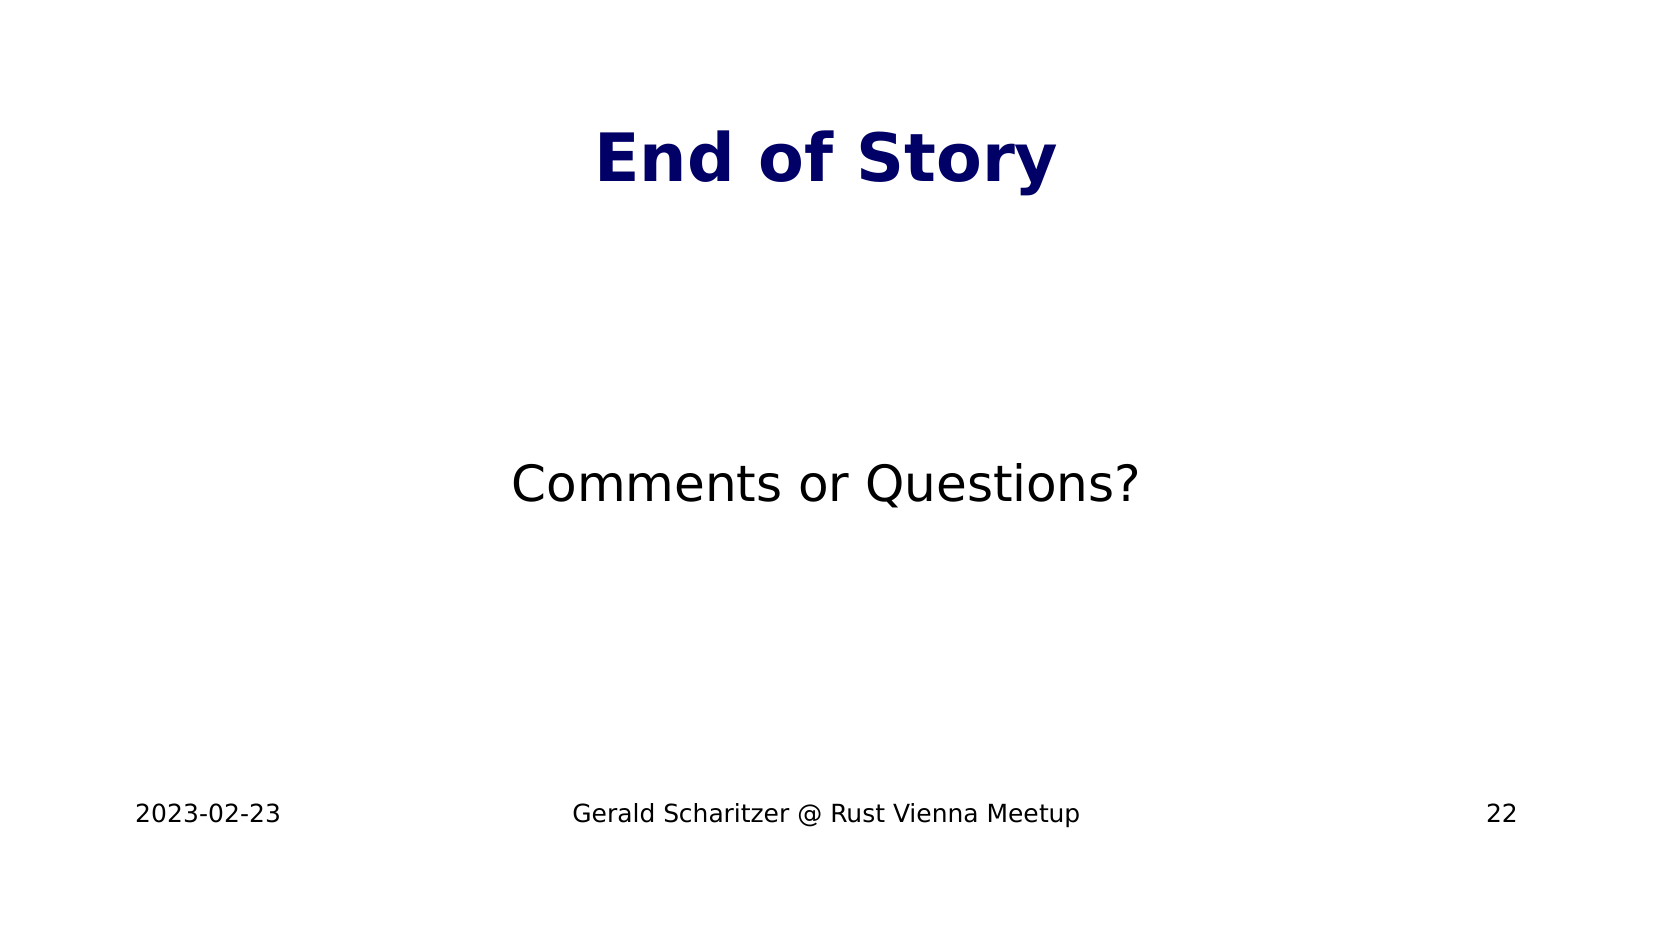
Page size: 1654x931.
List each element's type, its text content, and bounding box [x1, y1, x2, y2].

subtitle Comments or Questions? [135, 248, 1519, 721]
title End of Story [135, 90, 1519, 227]
